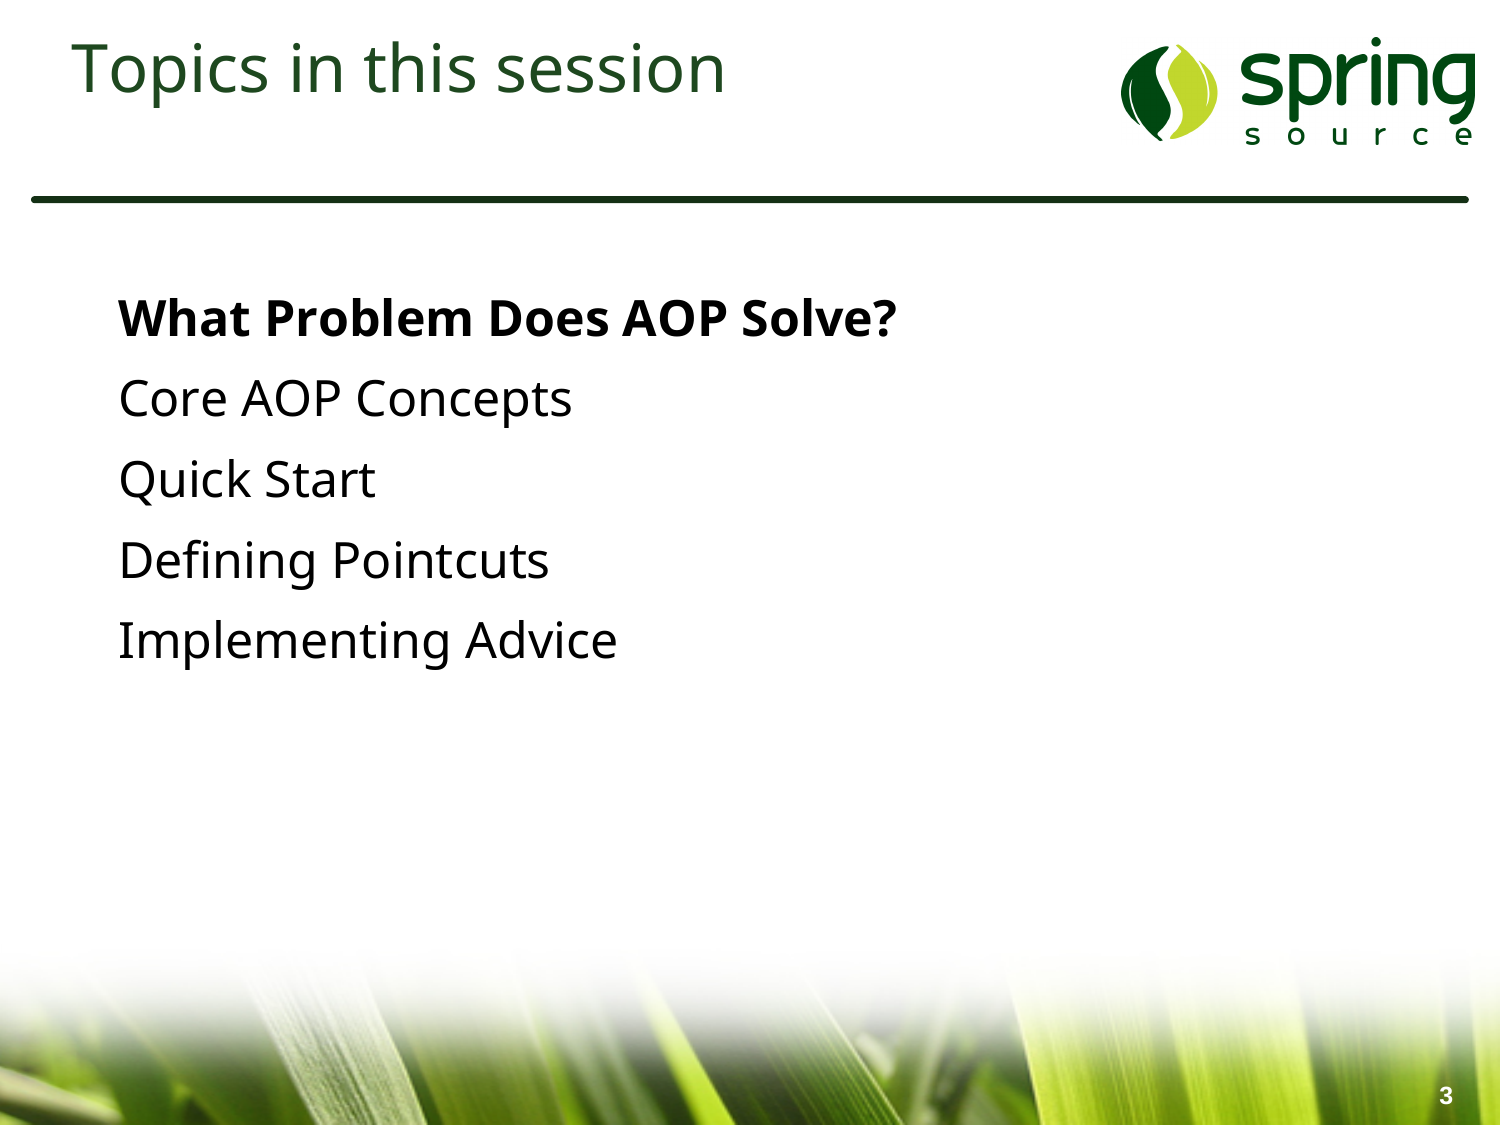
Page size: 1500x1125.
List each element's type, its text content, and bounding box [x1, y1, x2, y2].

title Topics in this session [56, 13, 1089, 176]
picture [0, 944, 1500, 1125]
list What Problem Does AOP Solve? Core AOP Concepts Quick Start Defining Pointcuts Implementing Advice [103, 275, 1394, 938]
picture [1121, 37, 1475, 145]
